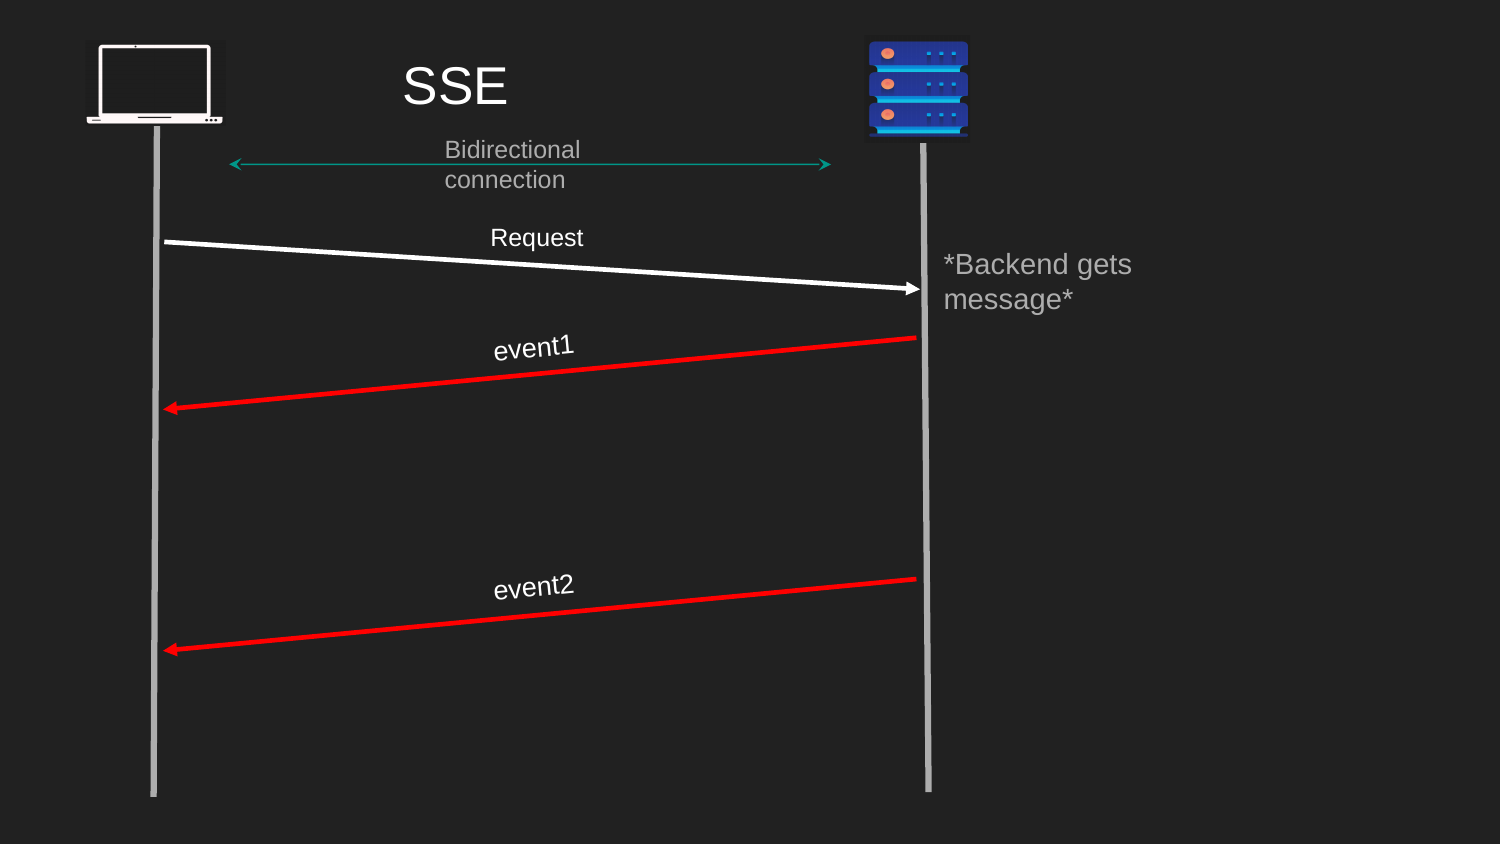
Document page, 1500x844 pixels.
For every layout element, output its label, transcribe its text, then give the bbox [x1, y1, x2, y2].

text_box Bidirectional connection [429, 118, 672, 209]
text_box Request [475, 206, 645, 267]
picture [85, 40, 226, 126]
text_box event2 [475, 521, 885, 623]
title SSE [387, 36, 727, 131]
text_box *Backend gets message* [928, 230, 1171, 331]
picture [864, 35, 971, 143]
text_box event1 [475, 286, 856, 383]
